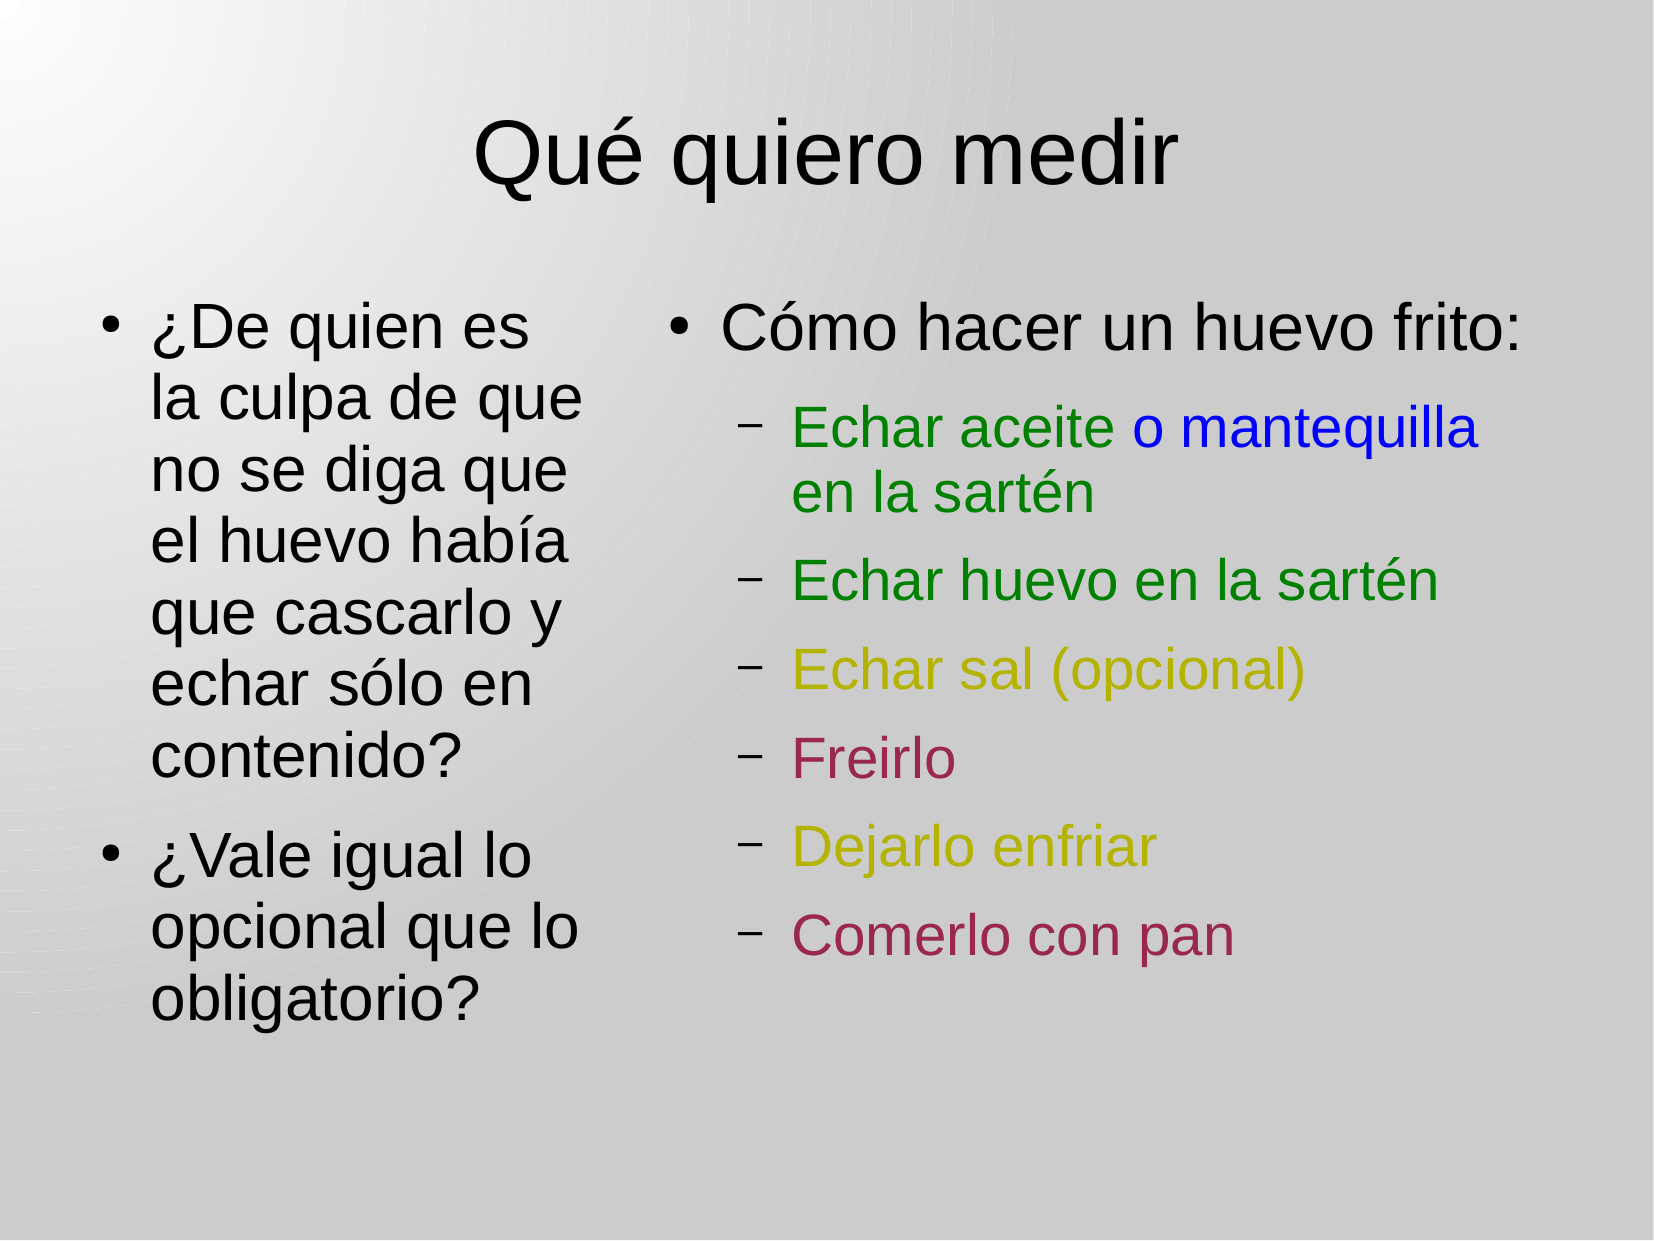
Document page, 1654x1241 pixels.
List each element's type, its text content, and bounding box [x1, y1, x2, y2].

list ¿De quien es la culpa de que no se diga que el huevo había que cascarlo y echar sólo en contenido? ¿Vale igual lo opcional que lo obligatorio? [82, 290, 591, 1109]
title Qué quiero medir [82, 49, 1571, 257]
list Cómo hacer un huevo frito: Echar aceite o mantequilla en la sartén Echar huevo en la sartén Echar sal (opcional) Freirlo Dejarlo enfriar Comerlo con pan [649, 290, 1539, 1109]
